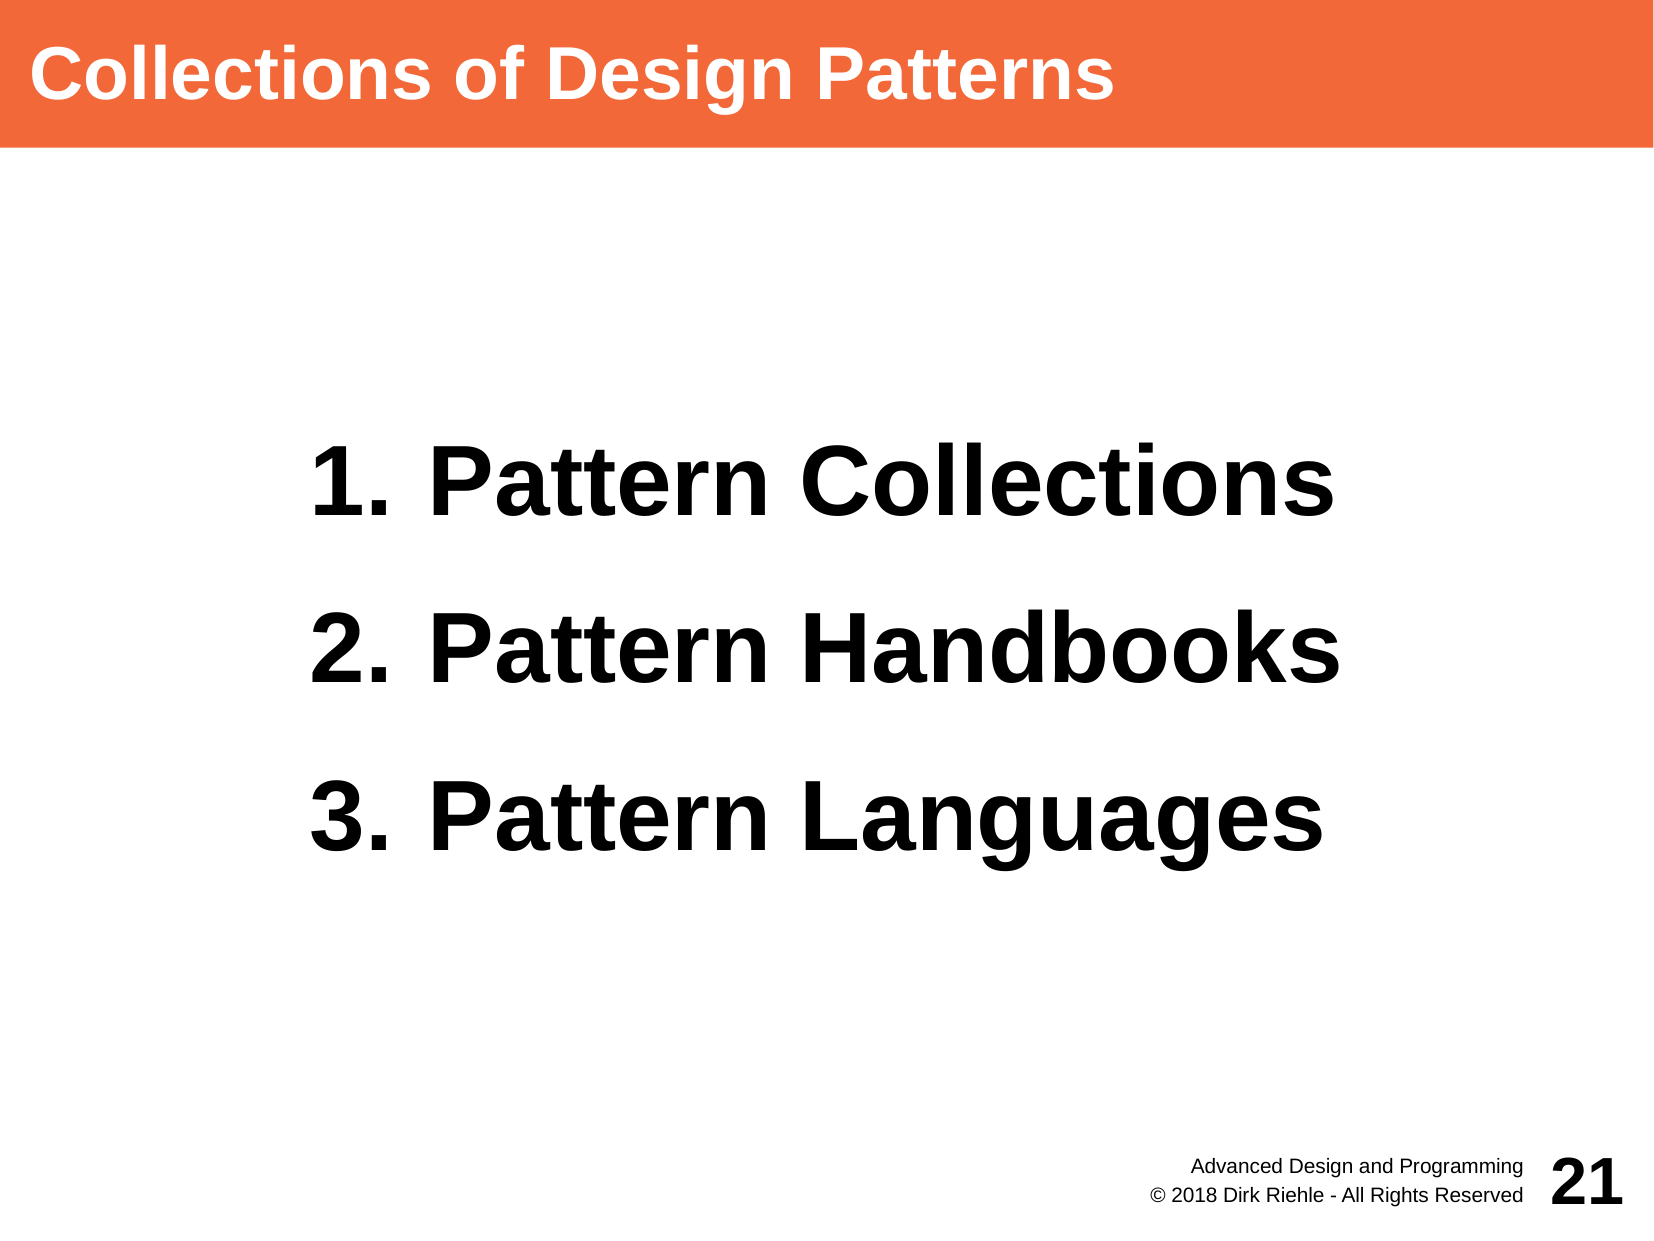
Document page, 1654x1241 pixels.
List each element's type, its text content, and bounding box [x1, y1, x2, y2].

title Collections of Design Patterns [0, 0, 1654, 148]
subtitle Pattern Collections Pattern Handbooks Pattern Languages [29, 177, 1625, 1063]
